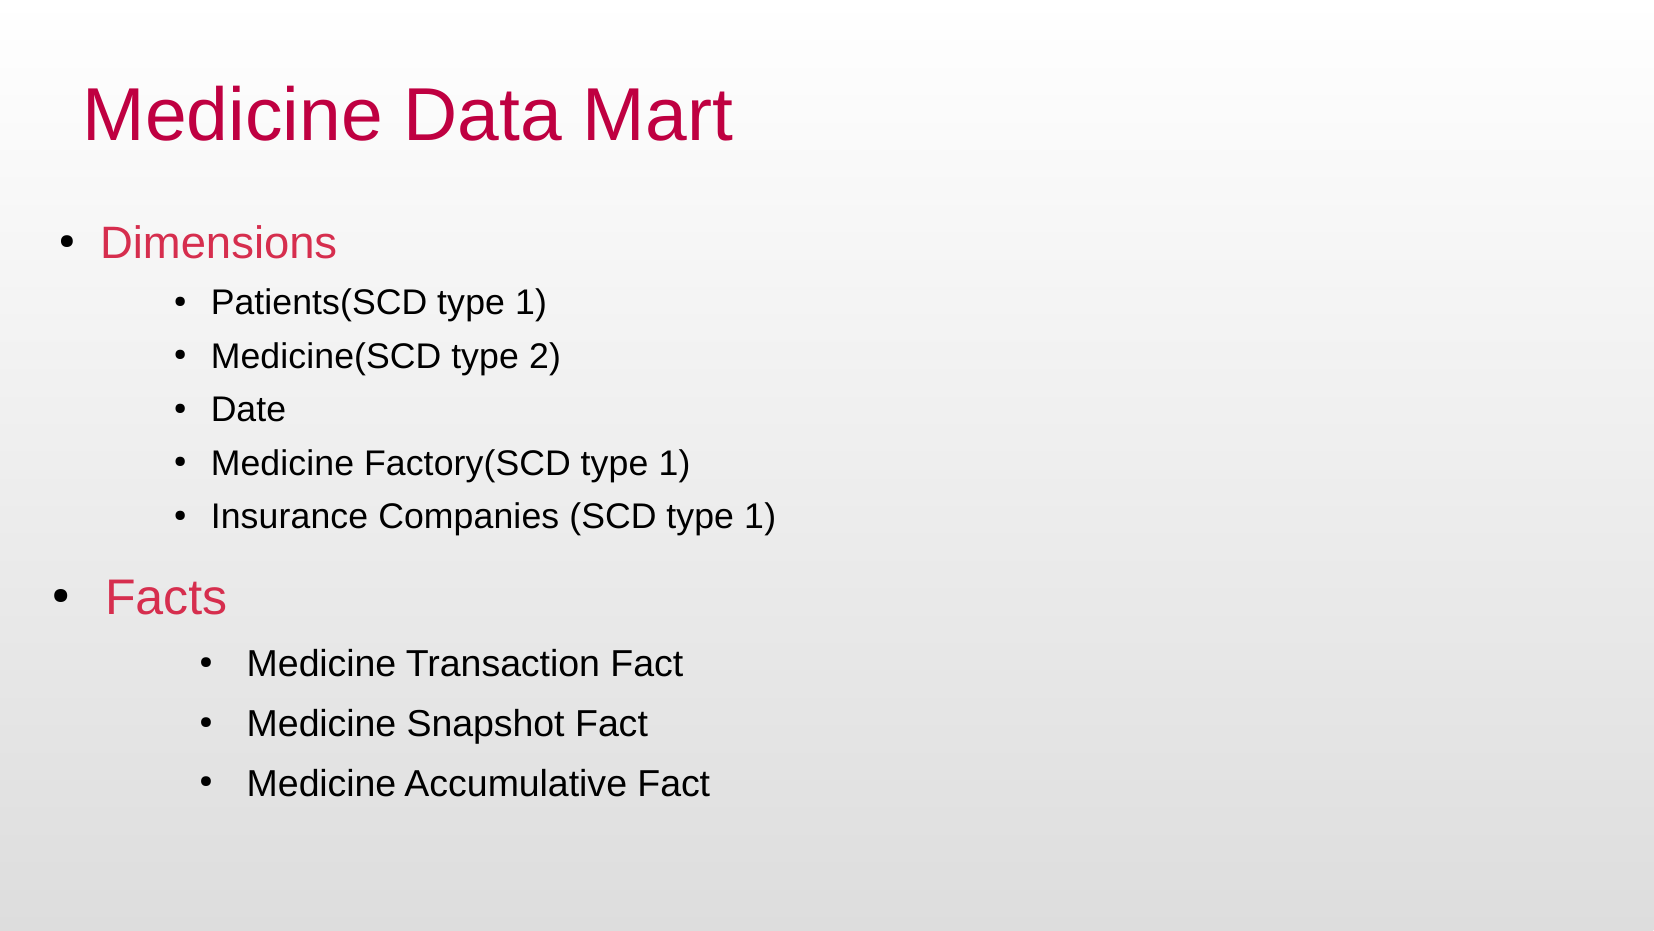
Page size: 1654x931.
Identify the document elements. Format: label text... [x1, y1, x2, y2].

title Medicine Data Mart [82, 37, 1571, 193]
list Facts Medicine Transaction Fact Medicine Snapshot Fact Medicine Accumulative Fact [34, 569, 1016, 902]
list Dimensions Patients(SCD type 1) Medicine(SCD type 2) Date Medicine Factory(SCD type 1) Insurance Companies (SCD type 1) [45, 217, 833, 541]
